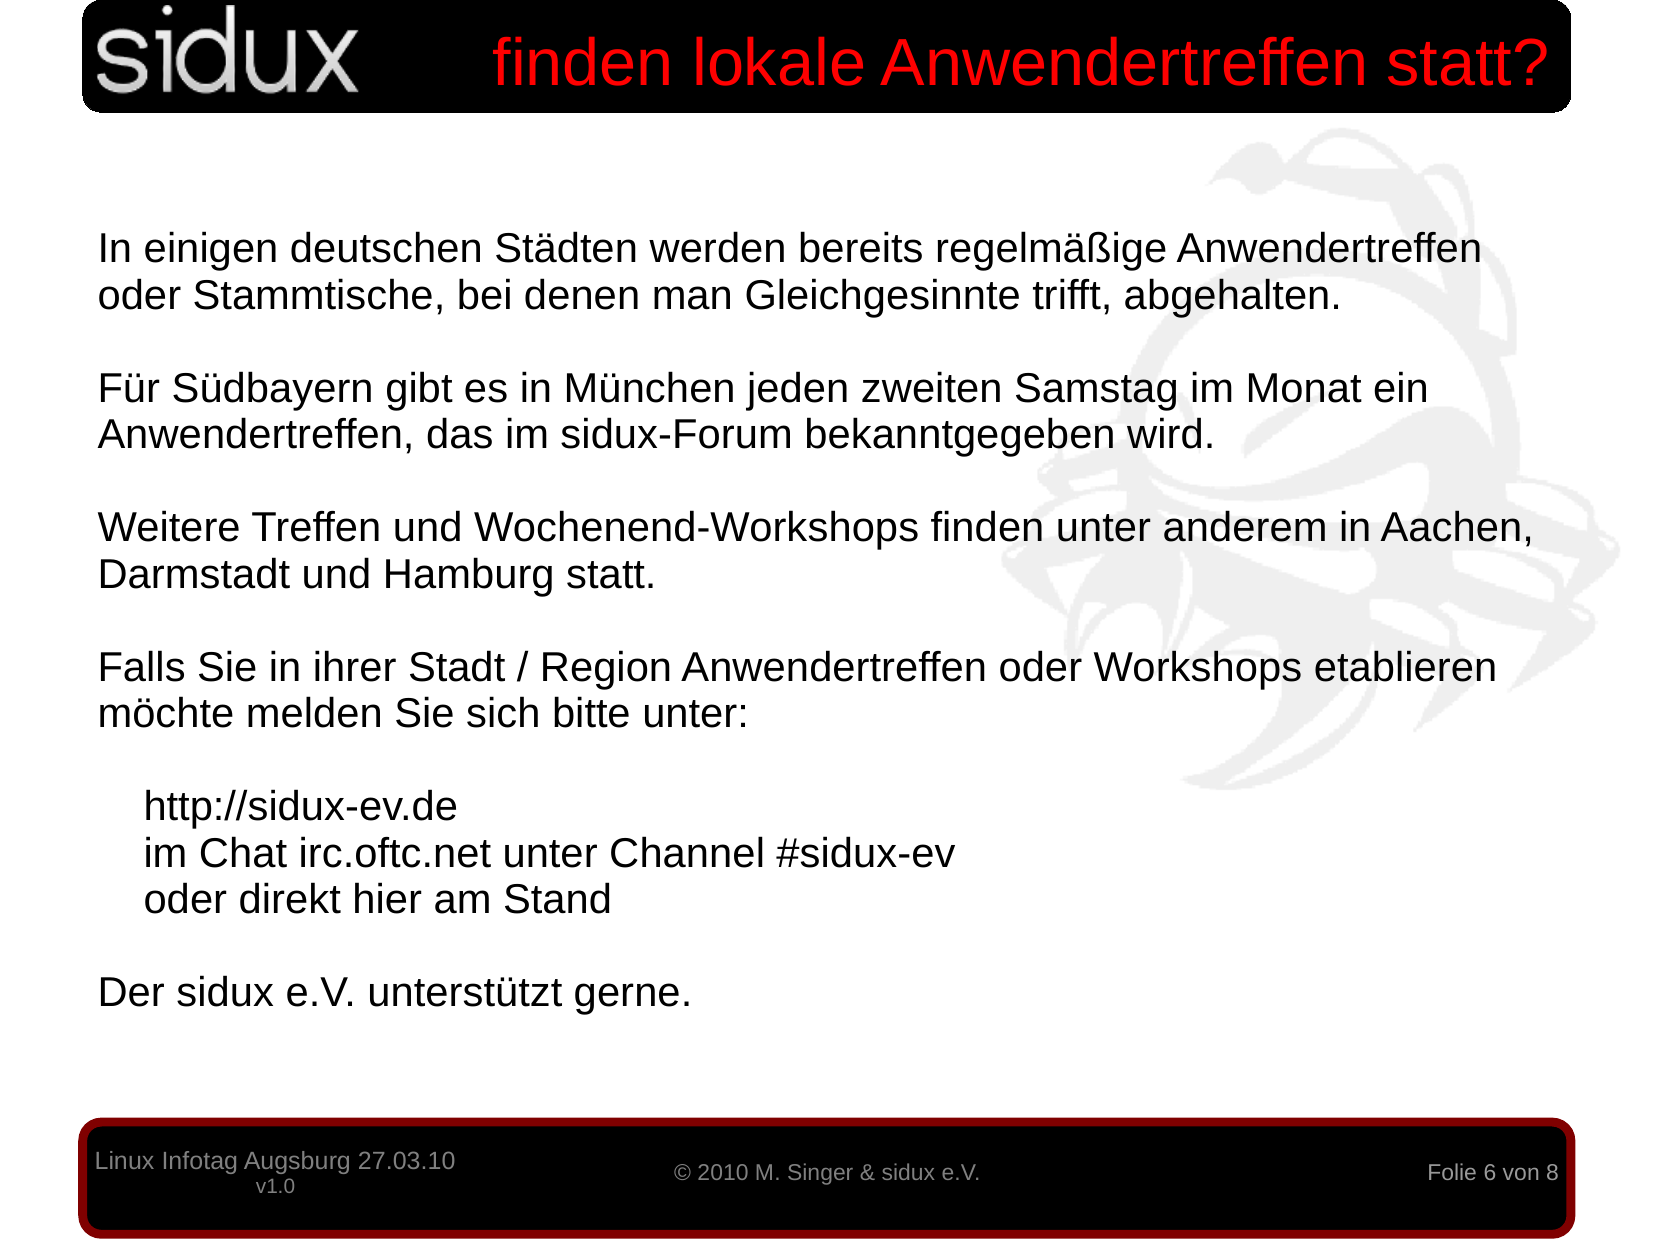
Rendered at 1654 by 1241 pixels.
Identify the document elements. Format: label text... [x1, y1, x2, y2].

text_box In einigen deutschen Städten werden bereits regelmäßige Anwendertreffen oder Stammtische, bei denen man Gleichgesinnte trifft, abgehalten. Für Südbayern gibt es in München jeden zweiten Samstag im Monat ein Anwendertreffen, das im sidux-Forum bekanntgegeben wird. Weitere Treffen und Wochenend-Workshops finden unter anderem in Aachen, Darmstadt und Hamburg statt. Falls Sie in ihrer Stadt / Region Anwendertreffen oder Workshops etablieren möchte melden Sie sich bitte unter: http://sidux-ev.de im Chat irc.oftc.net unter Channel #sidux-ev oder direkt hier am Stand Der sidux e.V. unterstützt gerne. [82, 147, 1573, 1093]
picture [997, 122, 1625, 798]
picture [93, 5, 418, 106]
text_box finden lokale Anwendertreffen statt? [354, 17, 1565, 108]
